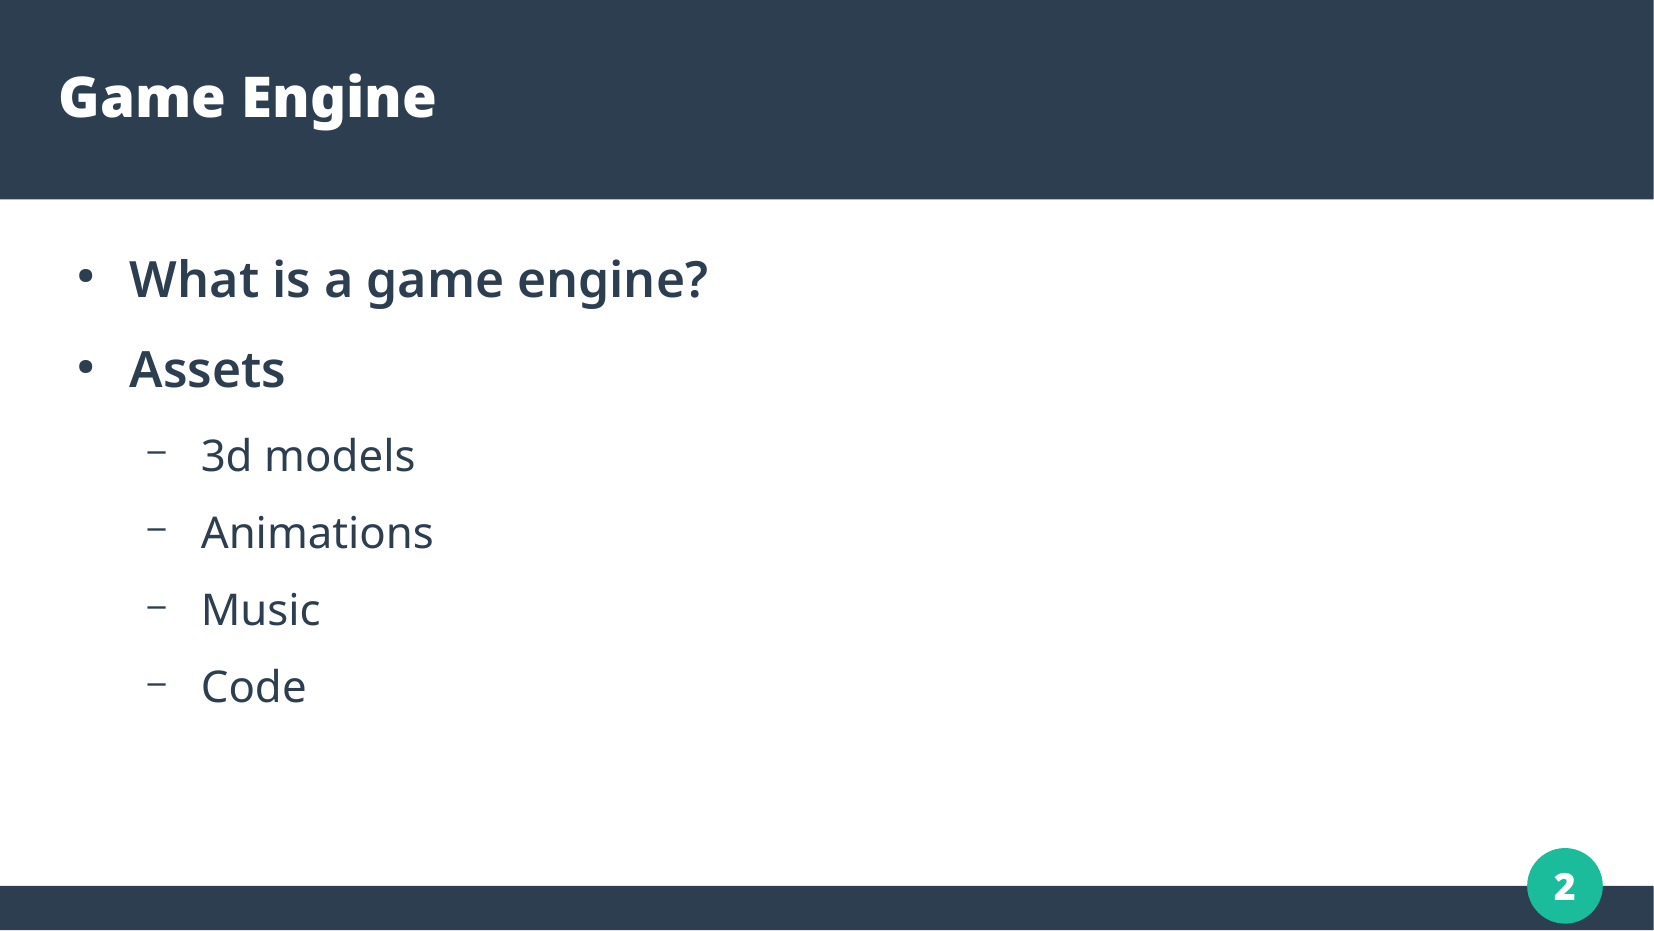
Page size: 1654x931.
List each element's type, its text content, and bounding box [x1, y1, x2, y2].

list What is a game engine? Assets 3d models Animations Music Code [59, 243, 1595, 864]
title Game Engine [59, 37, 1595, 156]
